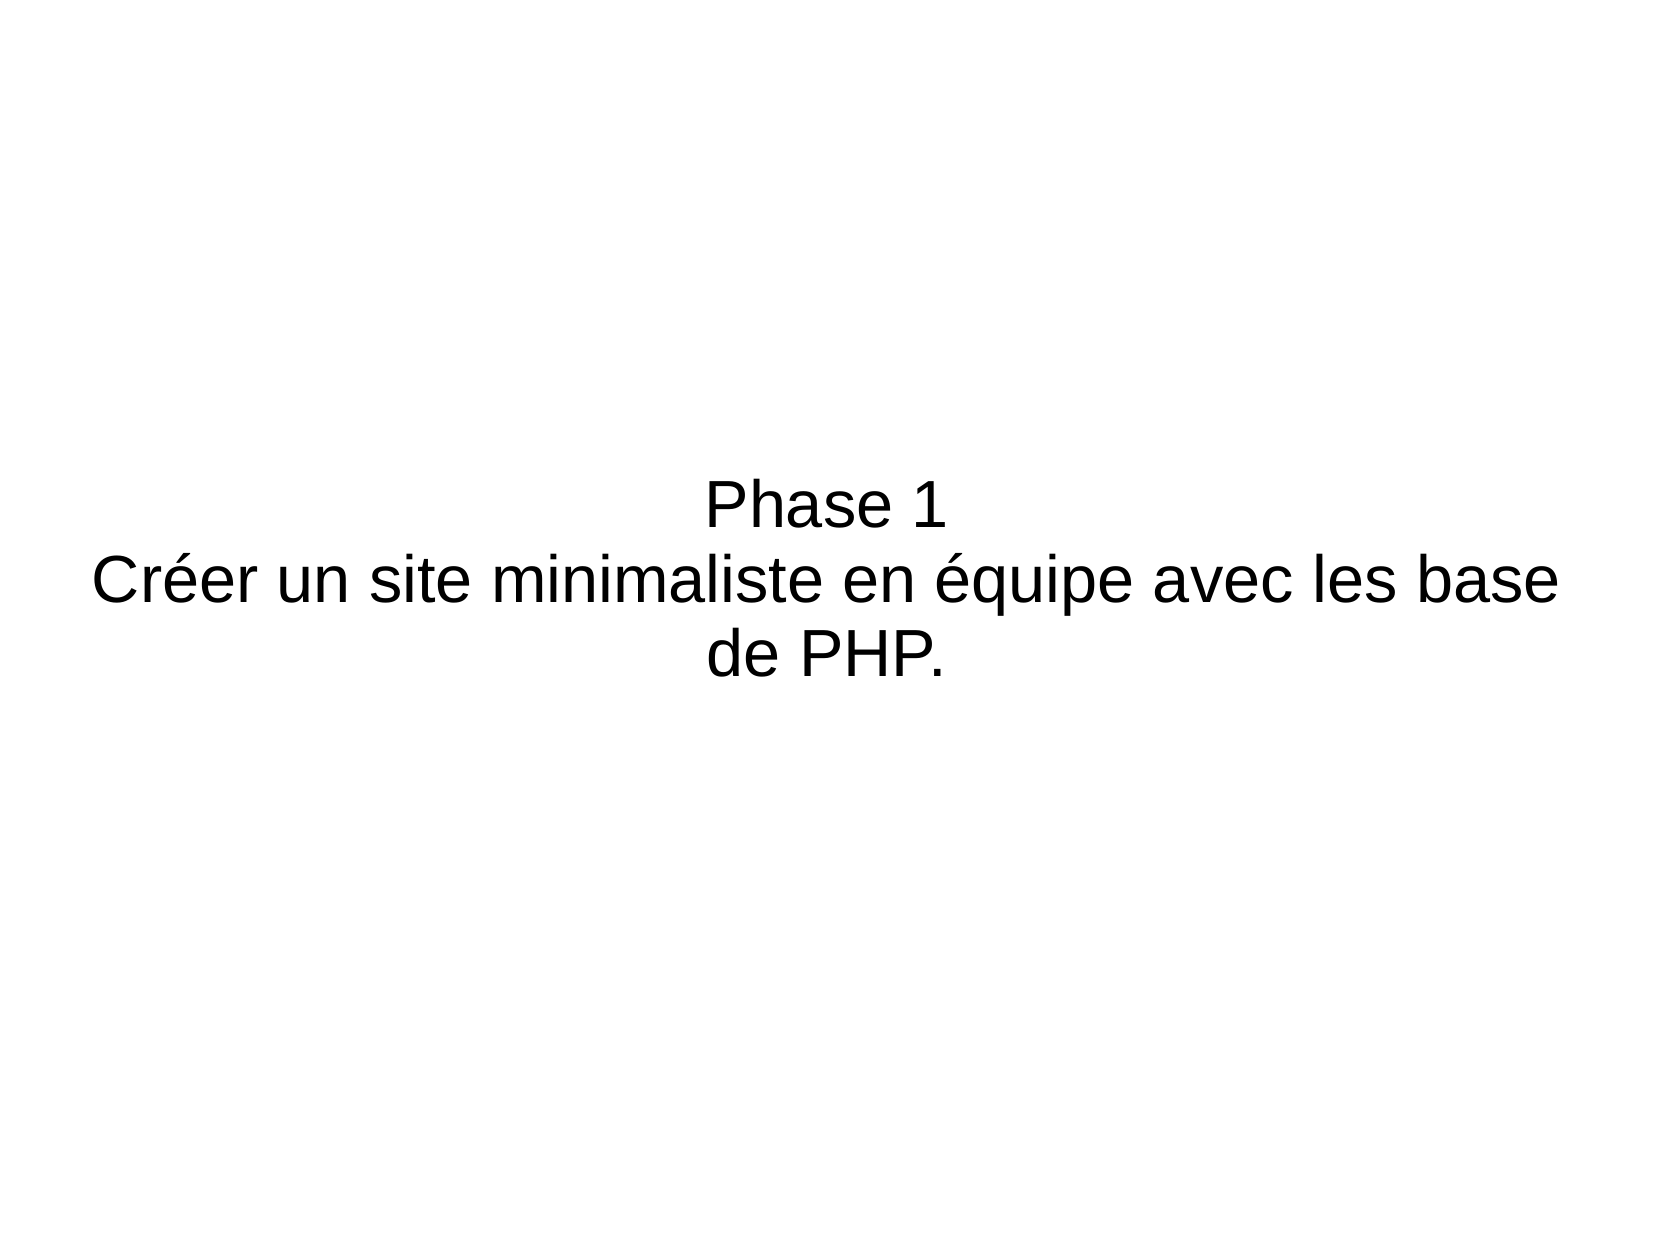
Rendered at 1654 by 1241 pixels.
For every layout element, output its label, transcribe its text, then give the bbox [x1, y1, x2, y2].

subtitle Phase 1 Créer un site minimaliste en équipe avec les base de PHP. [82, 49, 1571, 1109]
